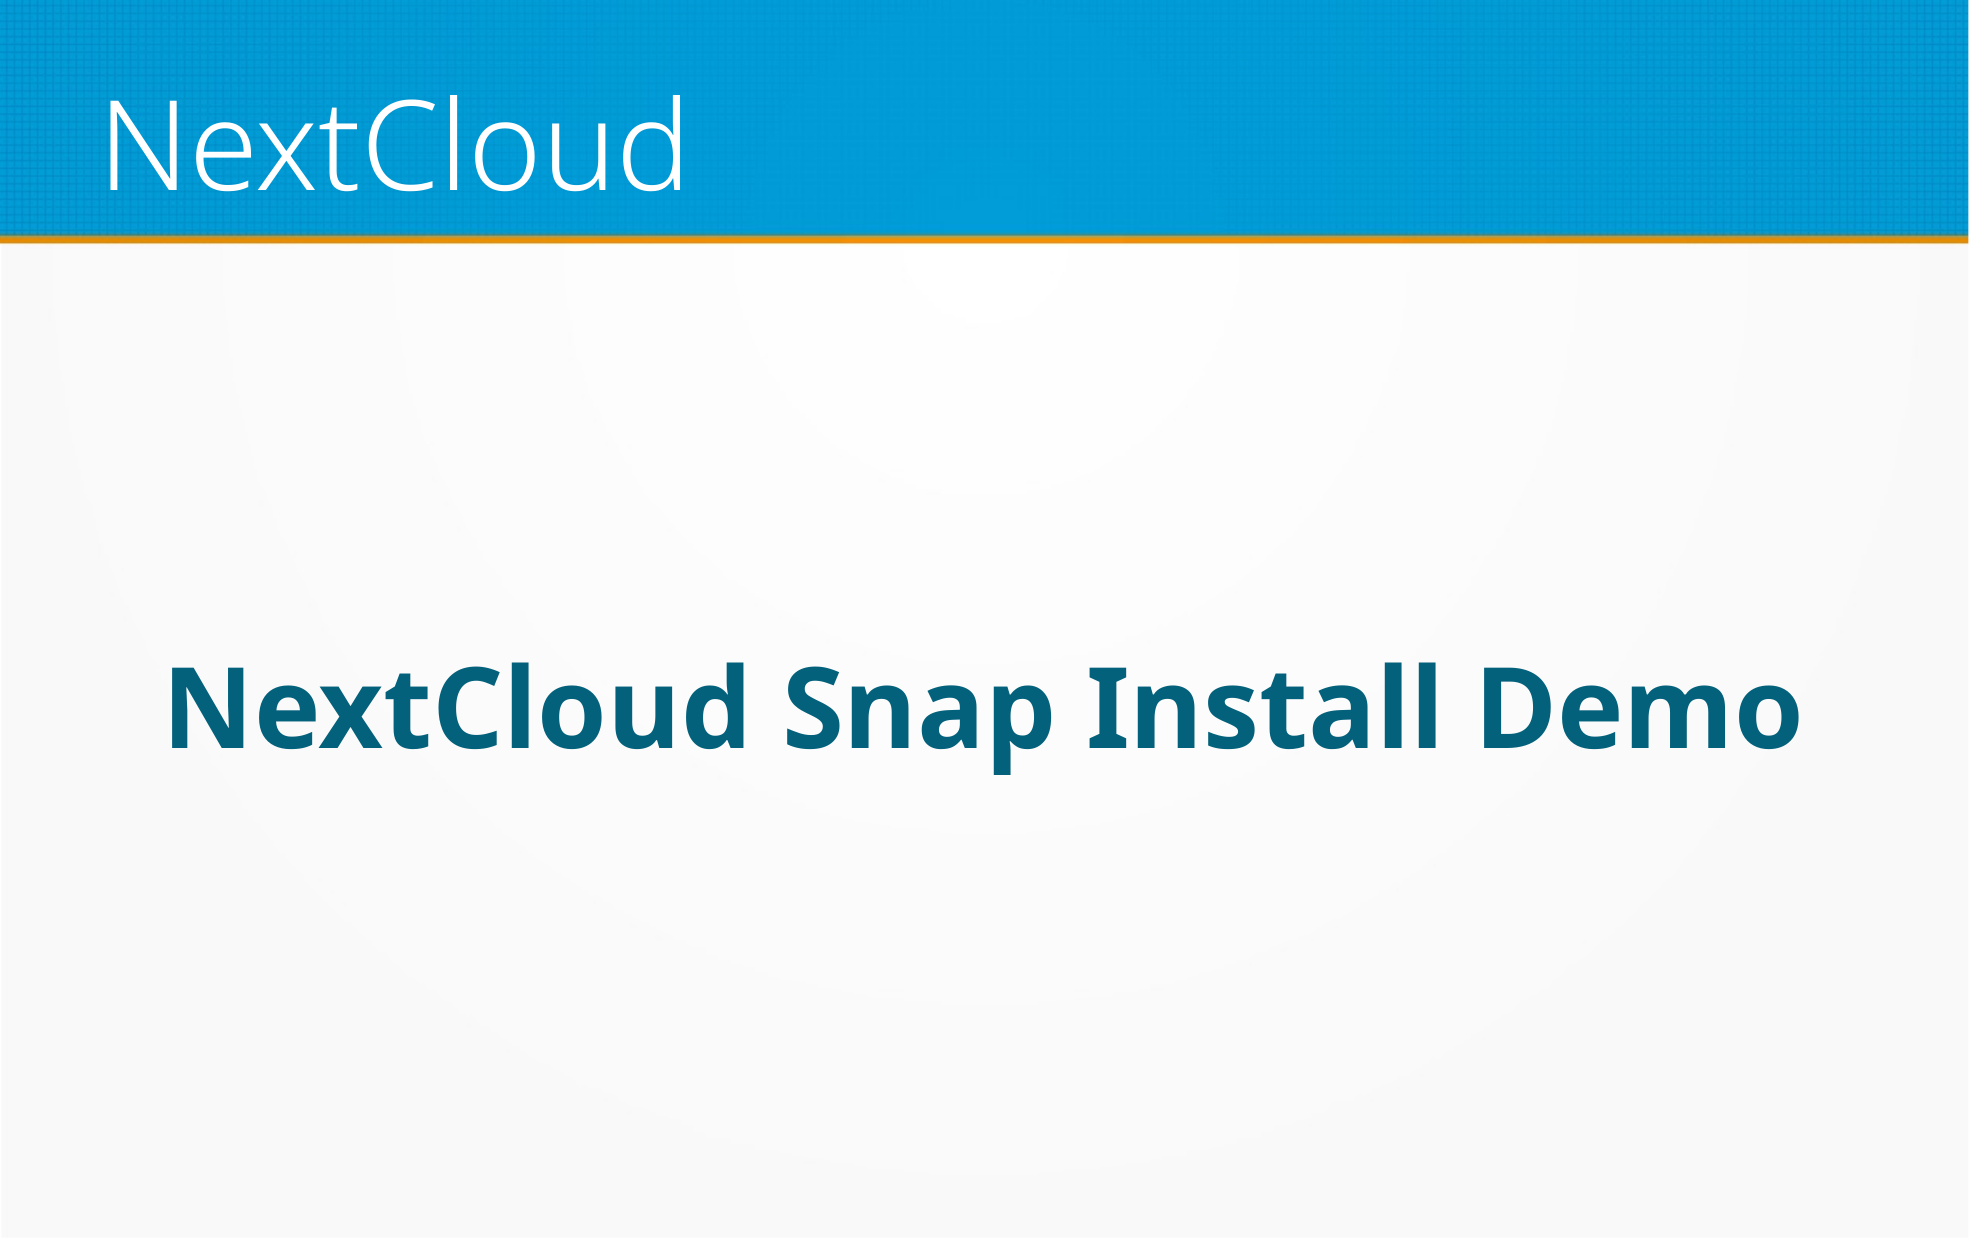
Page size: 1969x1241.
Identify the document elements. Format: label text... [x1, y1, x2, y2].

title NextCloud [98, 19, 1870, 227]
subtitle NextCloud Snap Install Demo [98, 300, 1870, 1111]
picture [0, 233, 1969, 1241]
